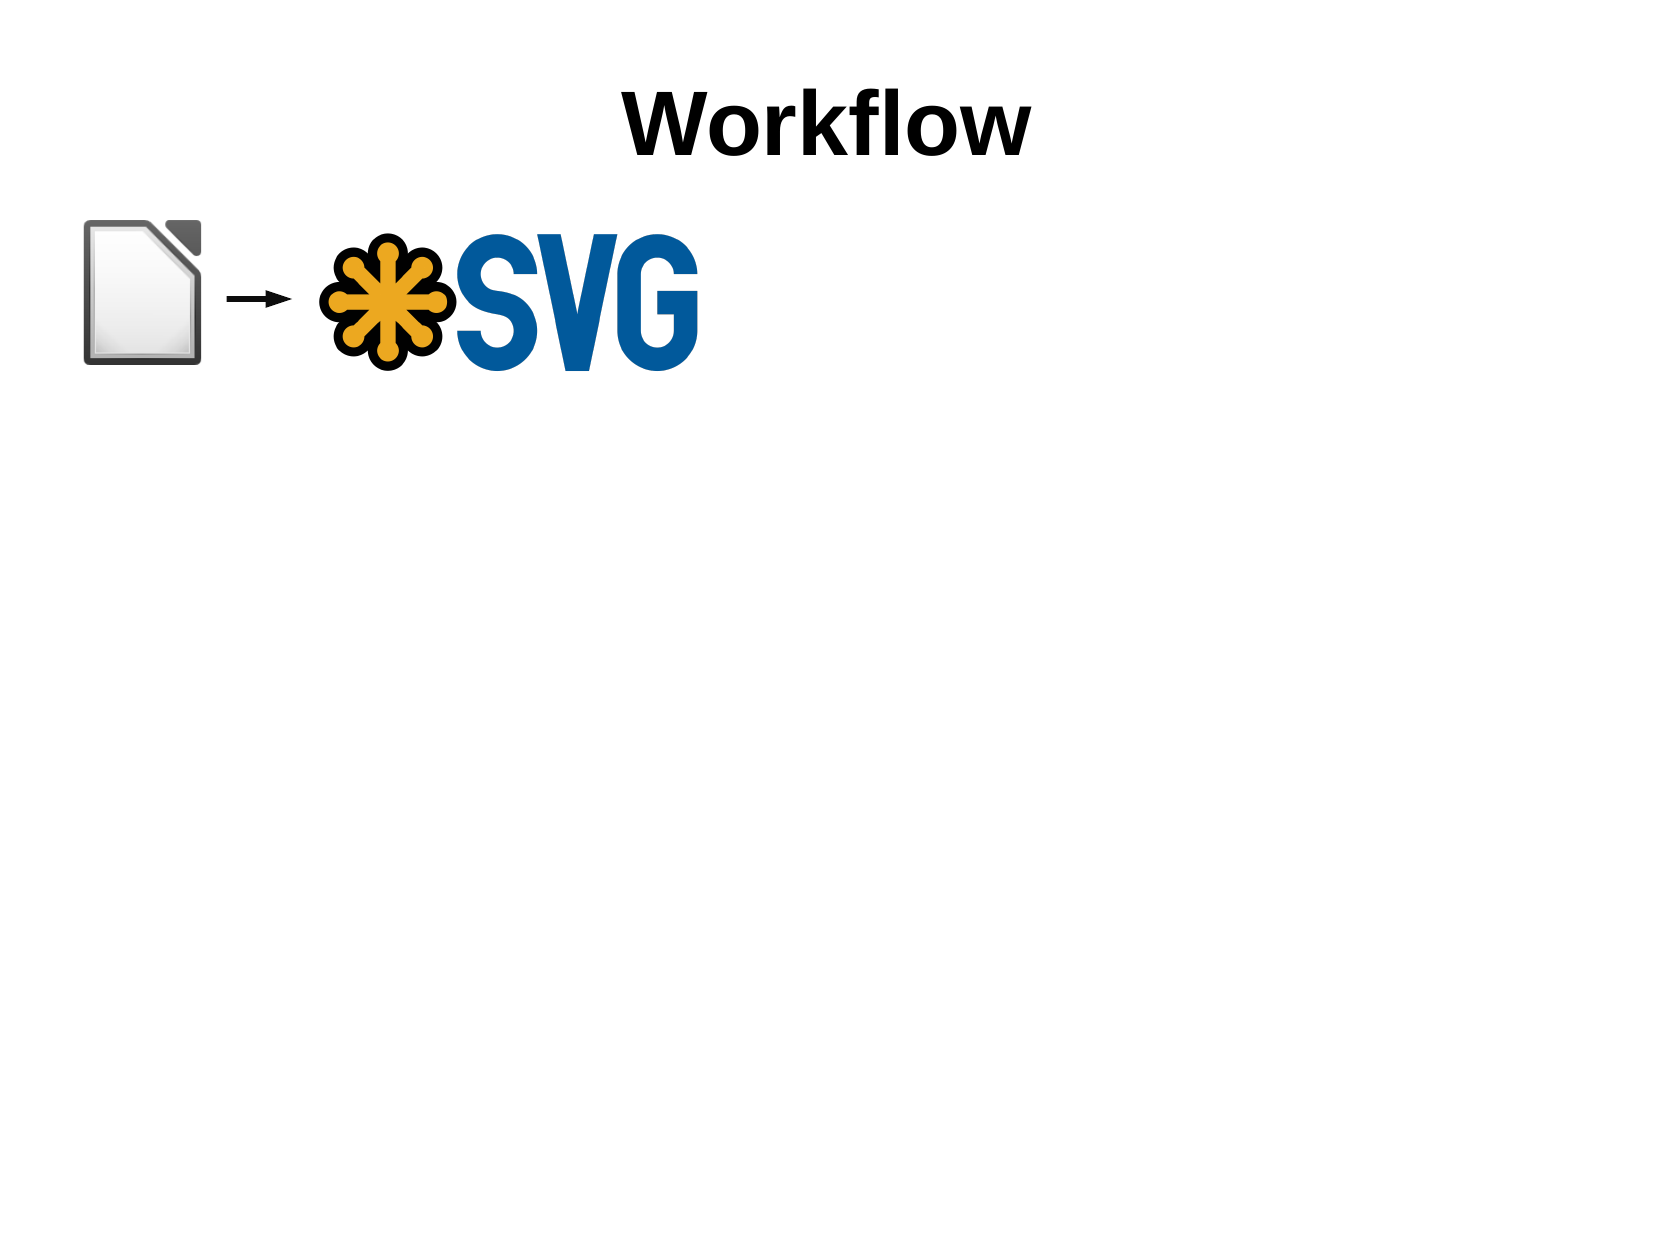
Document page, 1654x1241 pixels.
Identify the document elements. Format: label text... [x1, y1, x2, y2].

subtitle Workflow [82, 59, 1571, 189]
picture [70, 220, 215, 365]
picture [315, 212, 709, 378]
